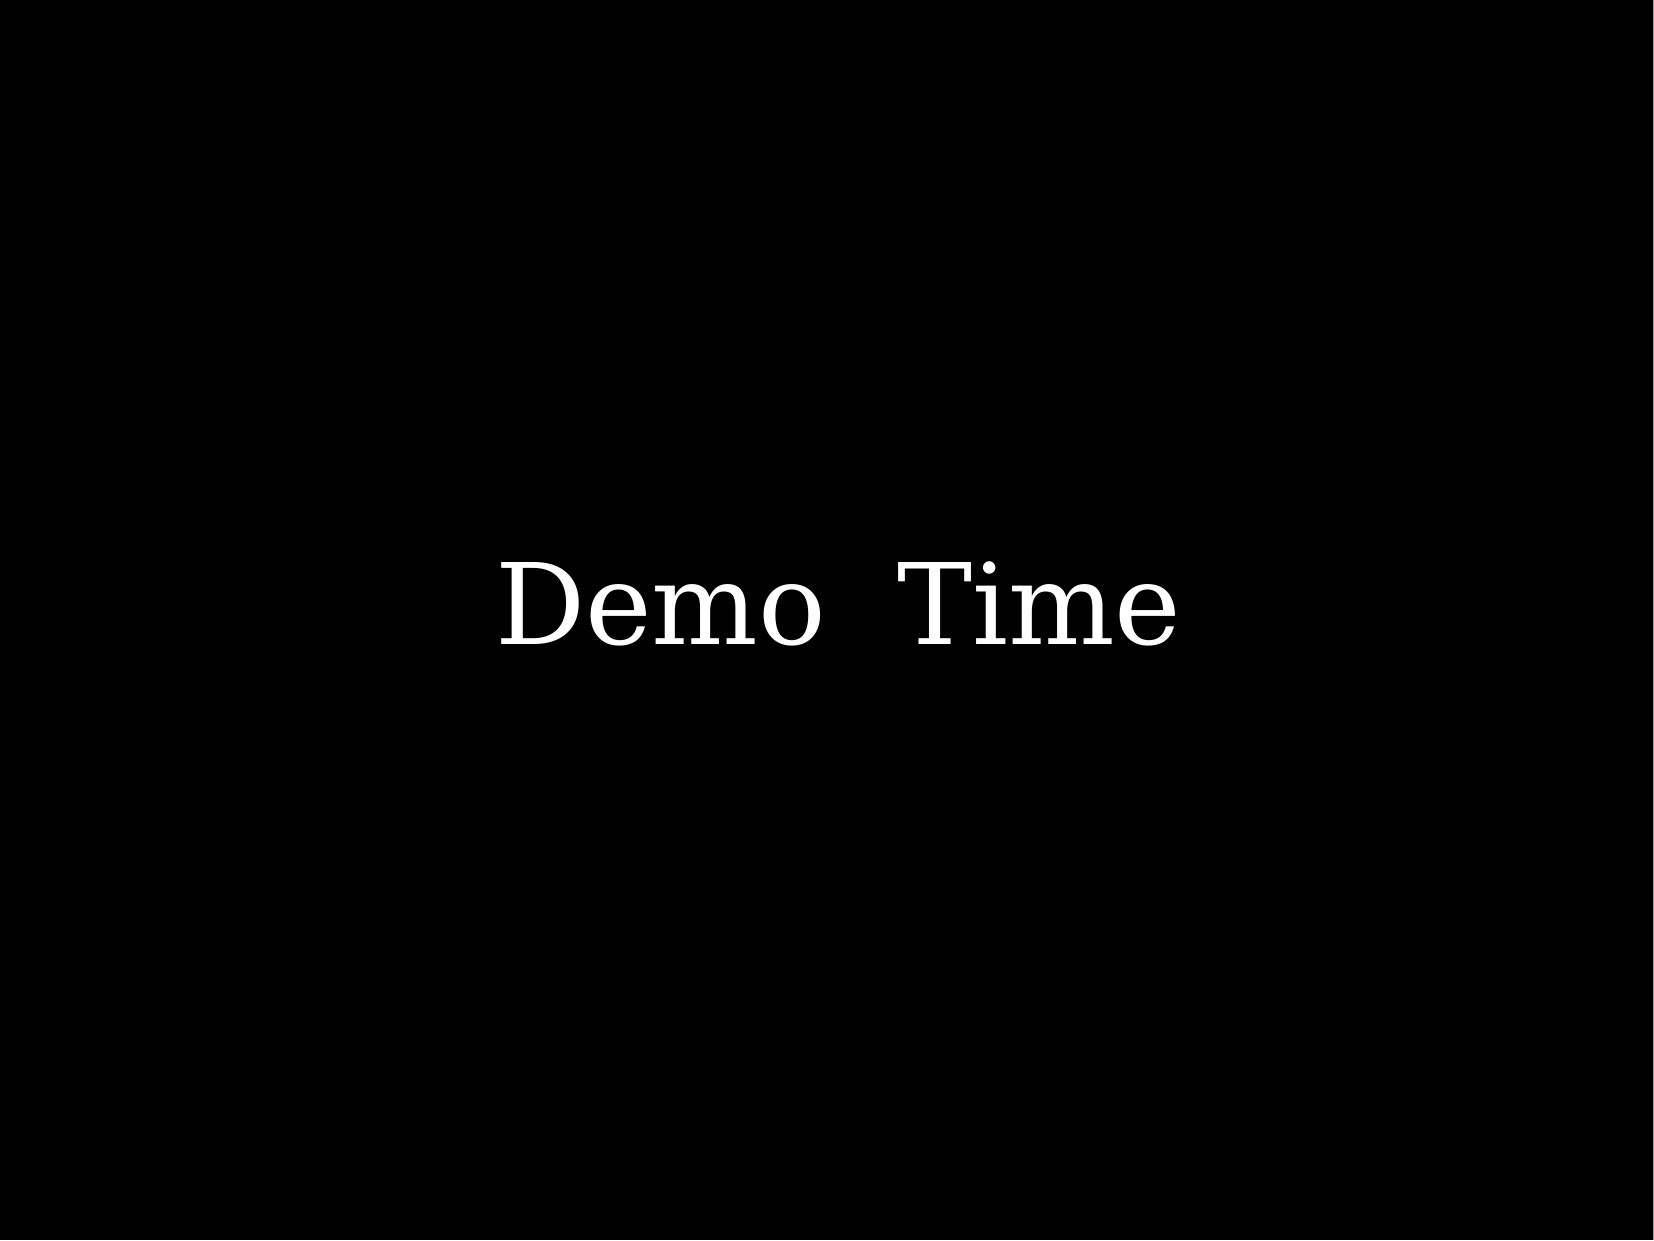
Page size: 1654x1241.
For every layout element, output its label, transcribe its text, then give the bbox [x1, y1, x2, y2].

title Demo Time [94, 501, 1583, 709]
